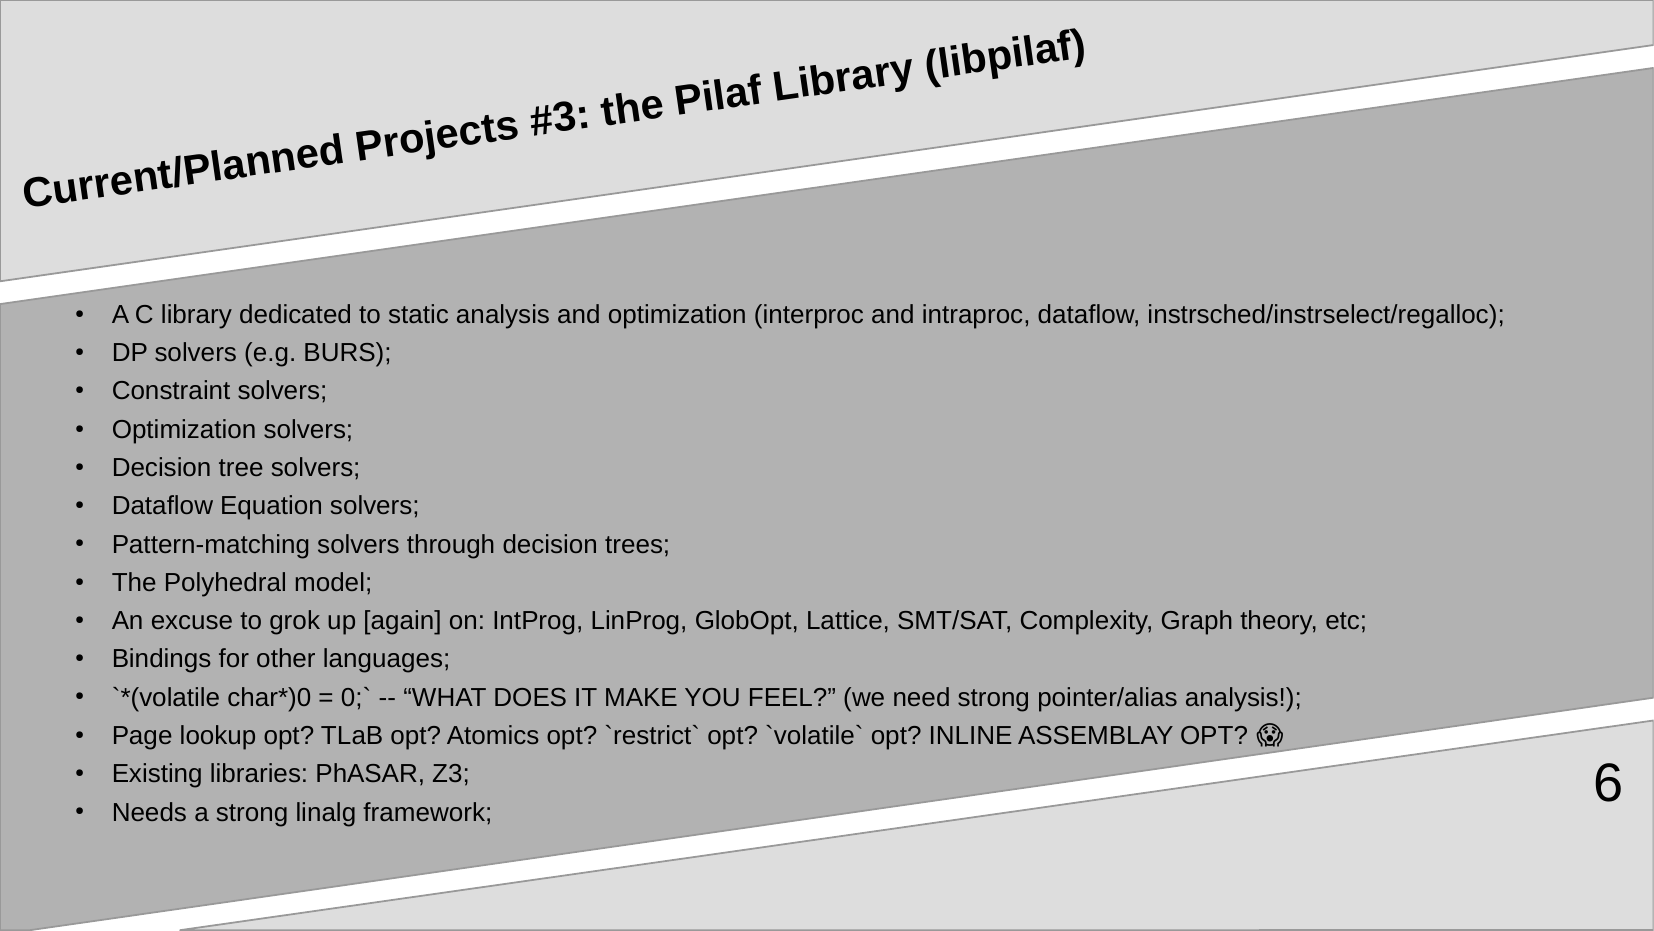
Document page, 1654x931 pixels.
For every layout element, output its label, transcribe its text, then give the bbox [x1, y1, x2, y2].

title Current/Planned Projects #3: the Pilaf Library (libpilaf) [11, 0, 1496, 272]
list A C library dedicated to static analysis and optimization (interproc and intraproc, dataflow, instrsched/instrselect/regalloc); DP solvers (e.g. BURS); Constraint solvers; Optimization solvers; Decision tree solvers; Dataflow Equation solvers; Pattern-matching solvers through decision trees; The Polyhedral model; An excuse to grok up [again] on: IntProg, LinProg, GlobOpt, Lattice, SMT/SAT, Complexity, Graph theory, etc; Bindings for other languages; `*(volatile char*)0 = 0;` -- “WHAT DOES IT MAKE YOU FEEL?” (we need strong pointer/alias analysis!); Page lookup opt? TLaB opt? Atomics opt? `restrict` opt? `volatile` opt? INLINE ASSEMBLAY OPT? 😱 Existing libraries: PhASAR, Z3; Needs a strong linalg framework; [75, 300, 1531, 840]
